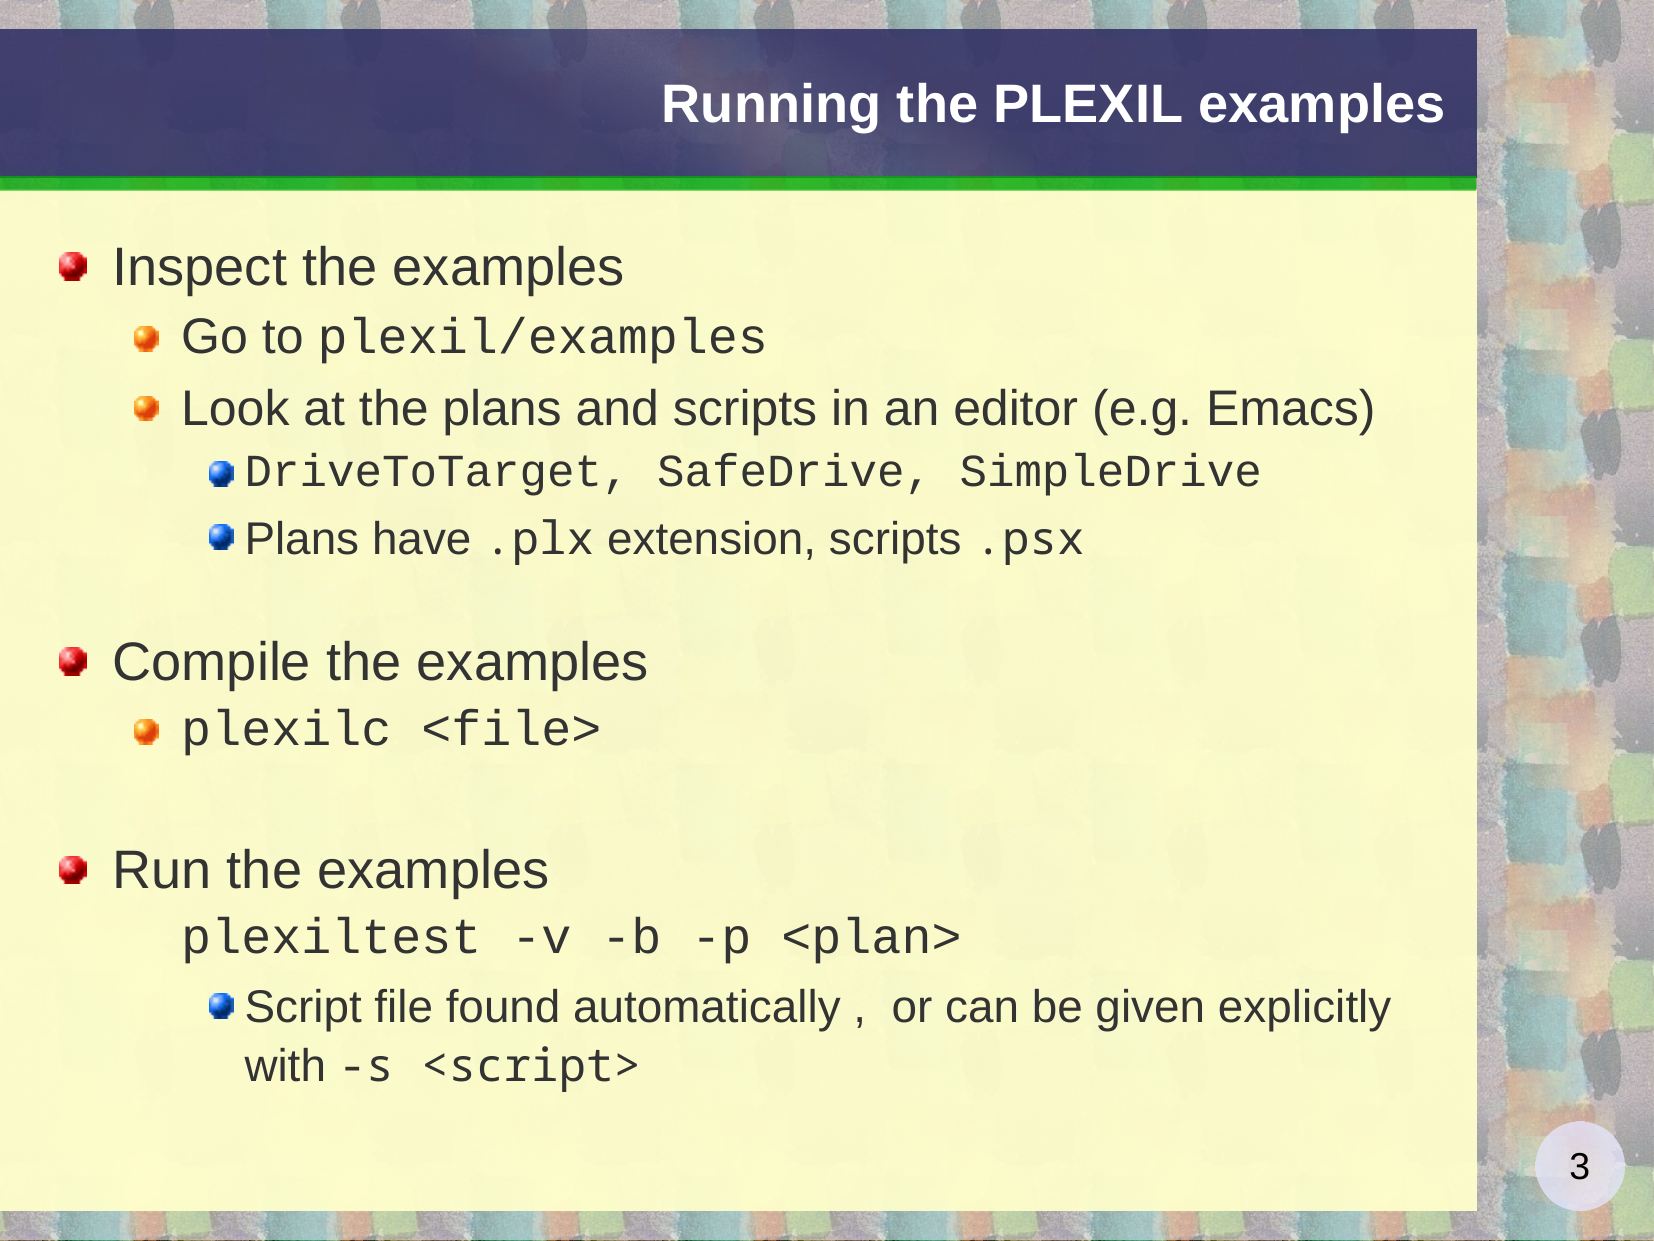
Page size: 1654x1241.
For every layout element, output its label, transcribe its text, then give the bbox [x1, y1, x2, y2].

title Running the PLEXIL examples [29, 59, 1447, 148]
list Inspect the examples Go to plexil/examples Look at the plans and scripts in an editor (e.g. Emacs) DriveToTarget, SafeDrive, SimpleDrive Plans have .plx extension, scripts .psx Compile the examples plexilc <file> Run the examples plexiltest -v -b -p <plan> Script file found automatically , or can be given explicitly with -s <script> [59, 236, 1418, 1182]
